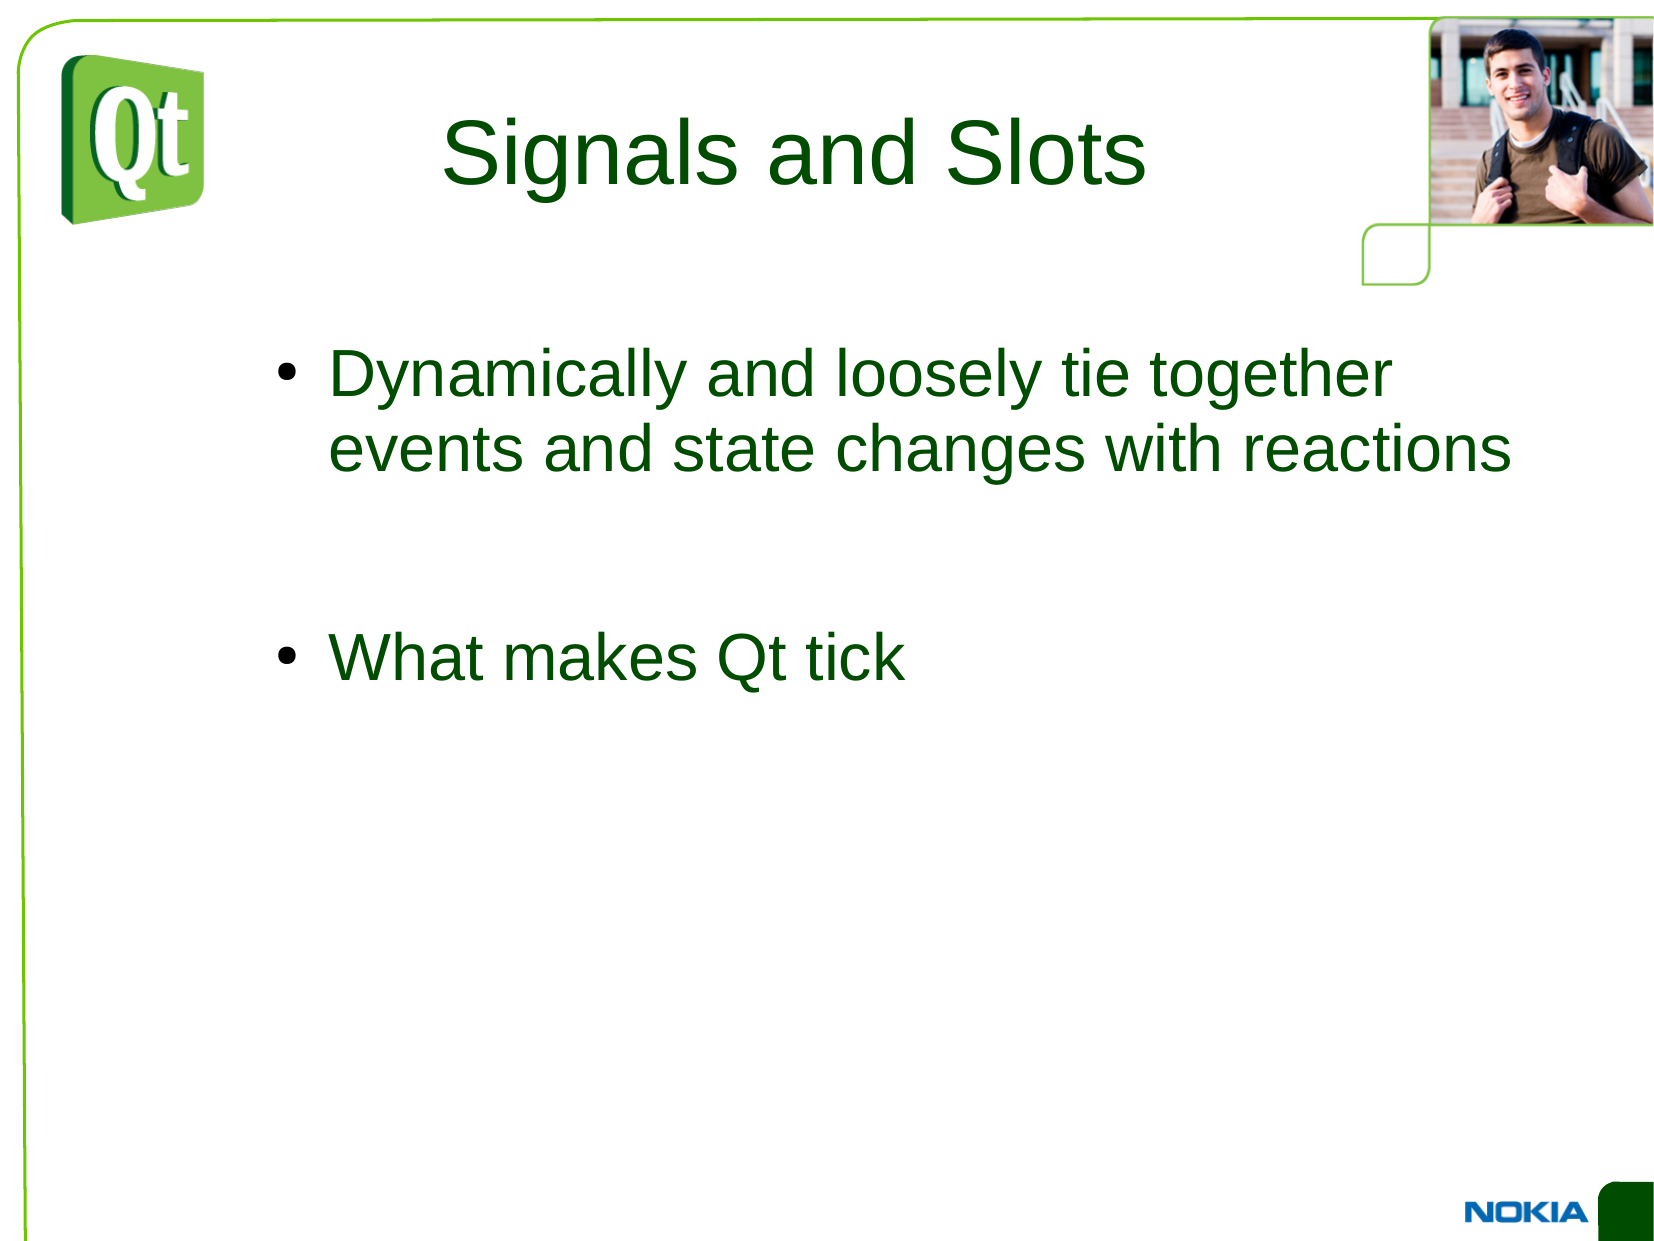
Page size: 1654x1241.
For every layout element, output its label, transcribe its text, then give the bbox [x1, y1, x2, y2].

picture [1338, 5, 1654, 306]
list Dynamically and loosely tie together events and state changes with reactions What makes Qt tick [257, 336, 1577, 1100]
picture [61, 55, 204, 225]
title Signals and Slots [257, 49, 1333, 257]
picture [1465, 1201, 1589, 1223]
